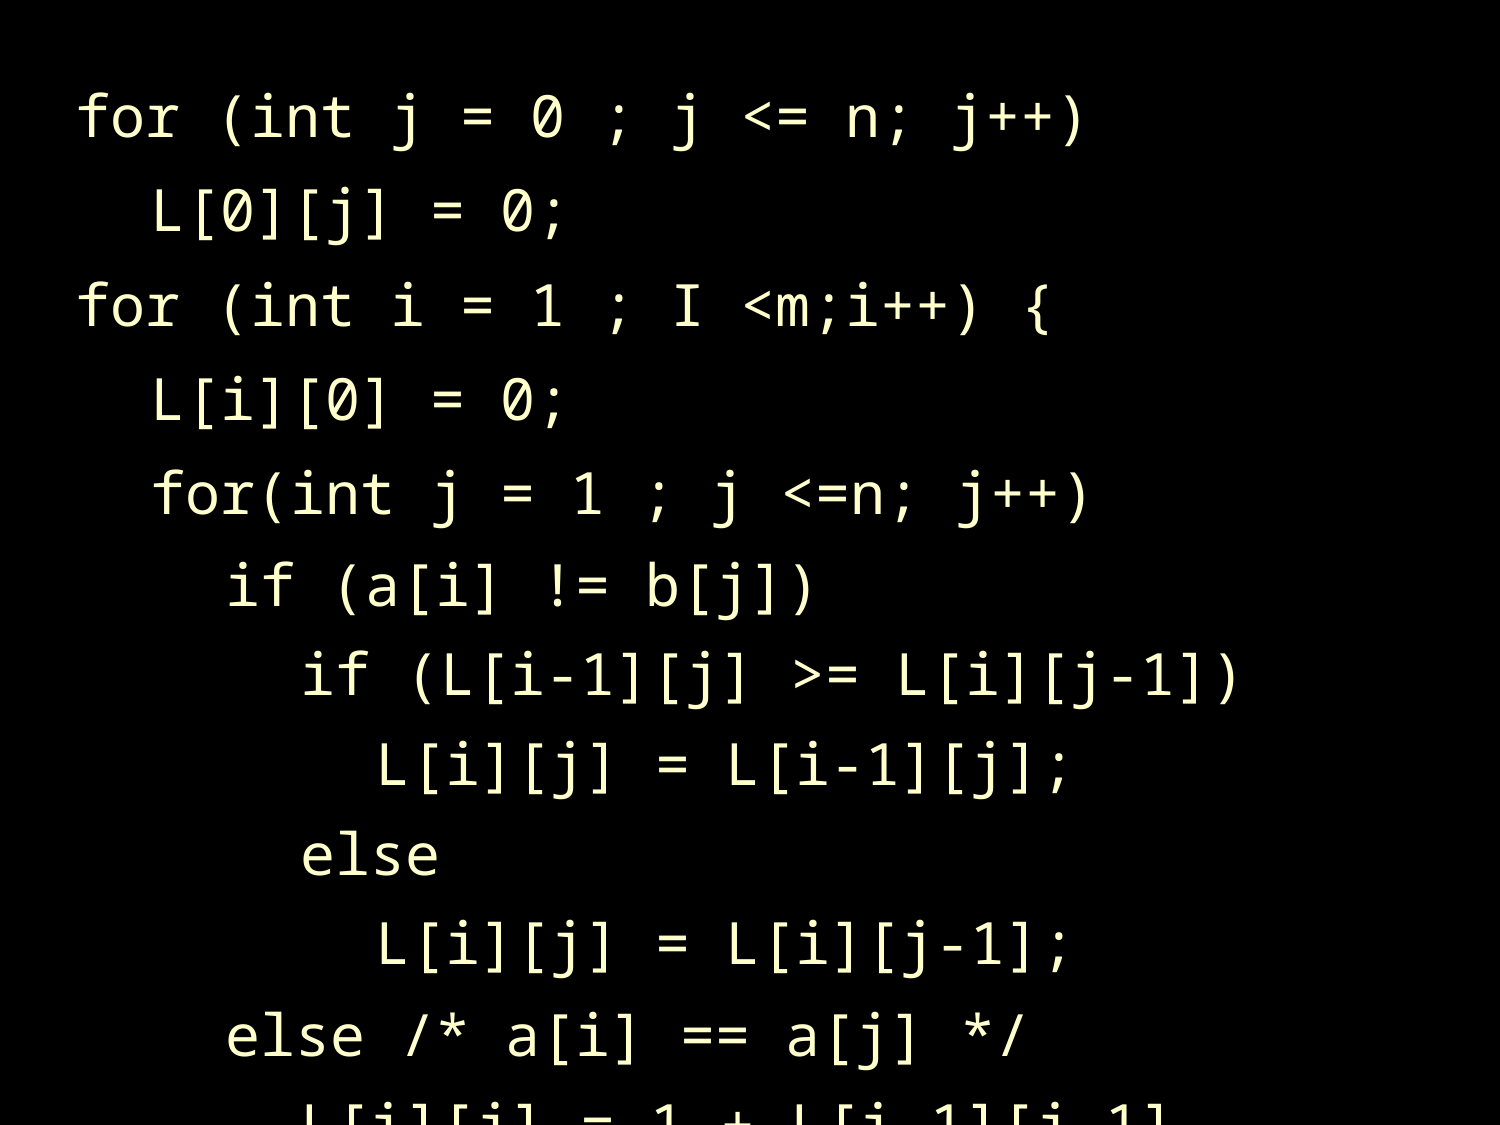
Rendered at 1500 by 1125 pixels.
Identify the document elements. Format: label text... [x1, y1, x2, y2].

list for (int j = 0 ; j <= n; j++) L[0][j] = 0; for (int i = 1 ; I <m;i++) { L[i][0] = 0; for(int j = 1 ; j <=n; j++) if (a[i] != b[j]) if (L[i-1][j] >= L[i][j-1]) L[i][j] = L[i-1][j]; else L[i][j] = L[i][j-1]; else /* a[i] == a[j] */ L[i][j] = 1 + L[i-1][j-1] } [75, 75, 1482, 1125]
